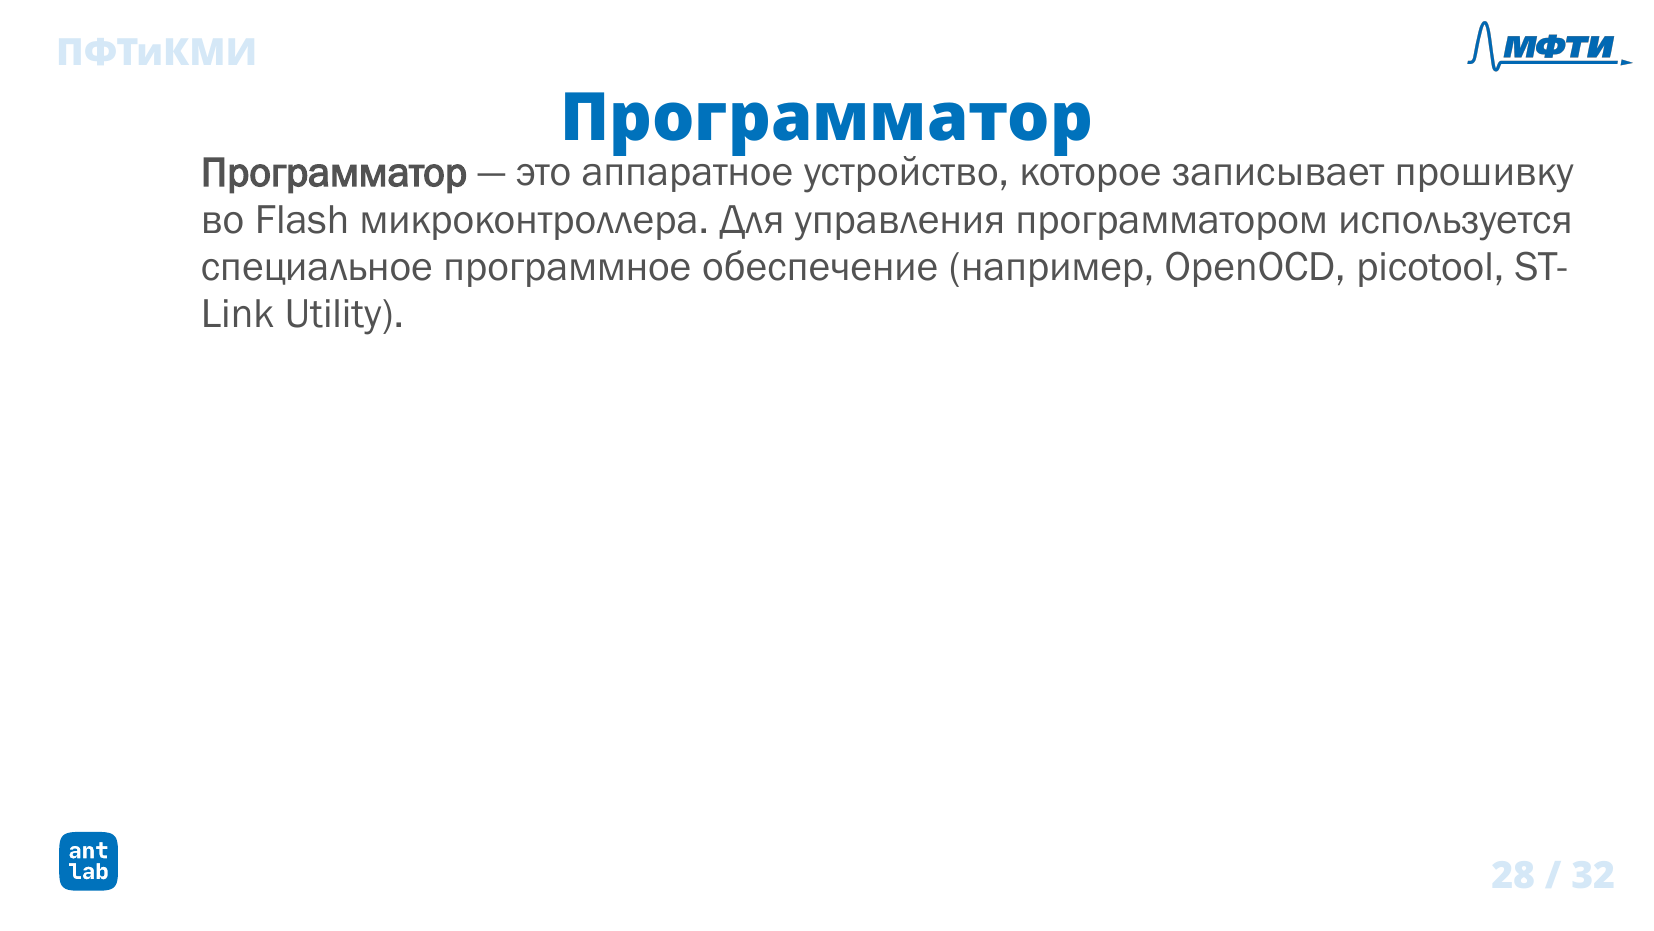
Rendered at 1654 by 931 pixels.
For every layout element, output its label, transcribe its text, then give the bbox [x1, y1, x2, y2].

title Программатор [82, 37, 1571, 193]
picture [1446, 0, 1654, 93]
list Программатор — это аппаратное устройство, которое записывает прошивку во Flash микроконтроллера. Для управления программатором используется специальное программное обеспечение (например, OpenOCD, picotool, ST-Link Utility). [200, 147, 1595, 688]
